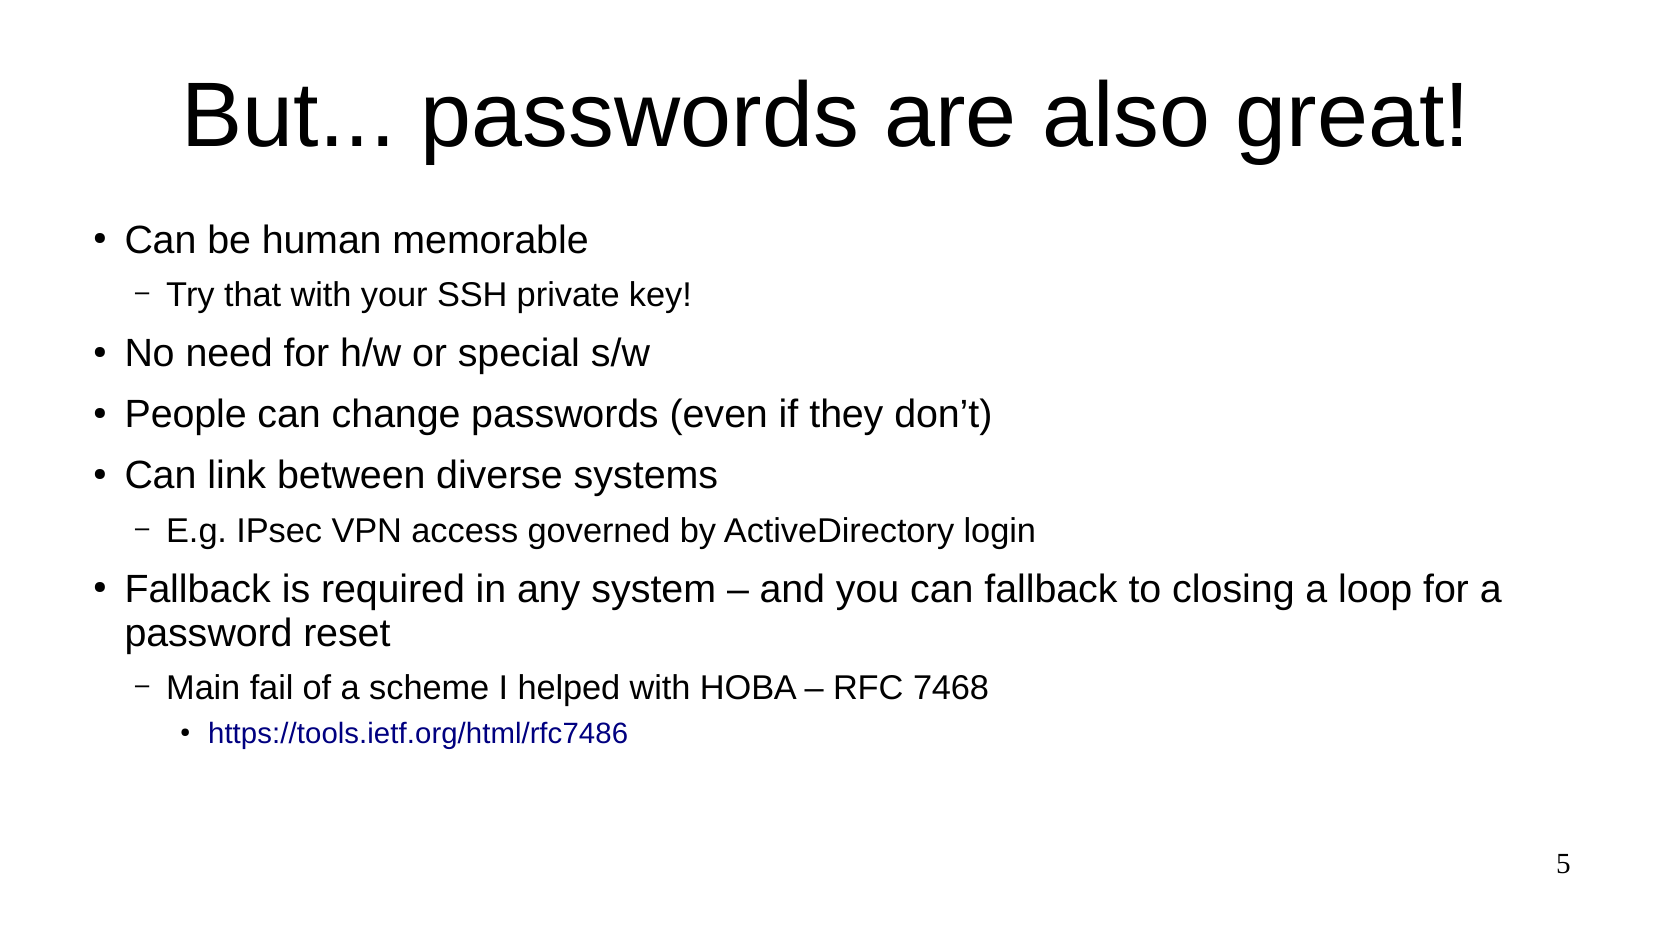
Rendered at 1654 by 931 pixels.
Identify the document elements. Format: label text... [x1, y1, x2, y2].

list Can be human memorable Try that with your SSH private key! No need for h/w or special s/w People can change passwords (even if they don’t) Can link between diverse systems E.g. IPsec VPN access governed by ActiveDirectory login Fallback is required in any system – and you can fallback to closing a loop for a password reset Main fail of a scheme I helped with HOBA – RFC 7468 https://tools.ietf.org/html/rfc7486 [82, 217, 1571, 758]
title But... passwords are also great! [82, 37, 1571, 193]
